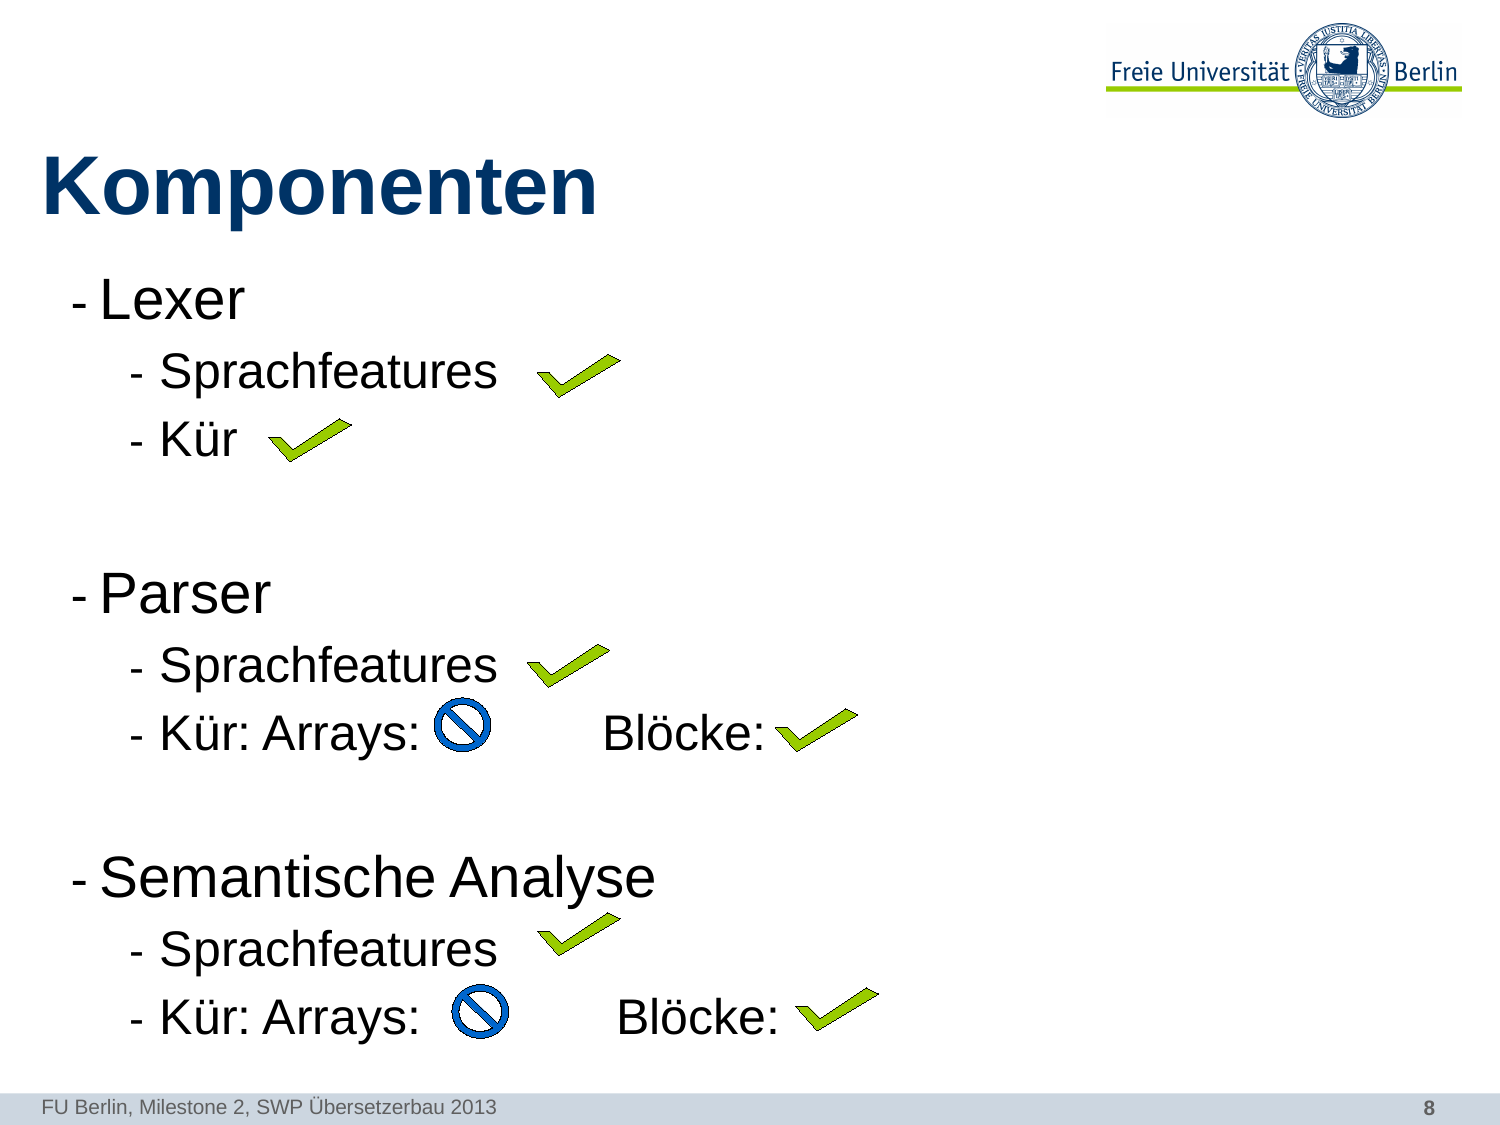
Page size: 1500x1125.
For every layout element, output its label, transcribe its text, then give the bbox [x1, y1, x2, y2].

text_box [268, 418, 352, 462]
list Lexer Sprachfeatures Kür Parser Sprachfeatures Kür: Arrays: Blöcke: Semantische Analyse Sprachfeatures Kür: Arrays: Blöcke: [41, 265, 1460, 1064]
text_box [451, 984, 509, 1039]
text_box [537, 354, 621, 398]
text_box [434, 697, 491, 752]
text_box [775, 708, 858, 752]
picture [1106, 23, 1462, 118]
text_box [527, 644, 610, 688]
title Komponenten [41, 139, 1460, 233]
text_box [537, 912, 621, 956]
text_box [795, 987, 879, 1031]
